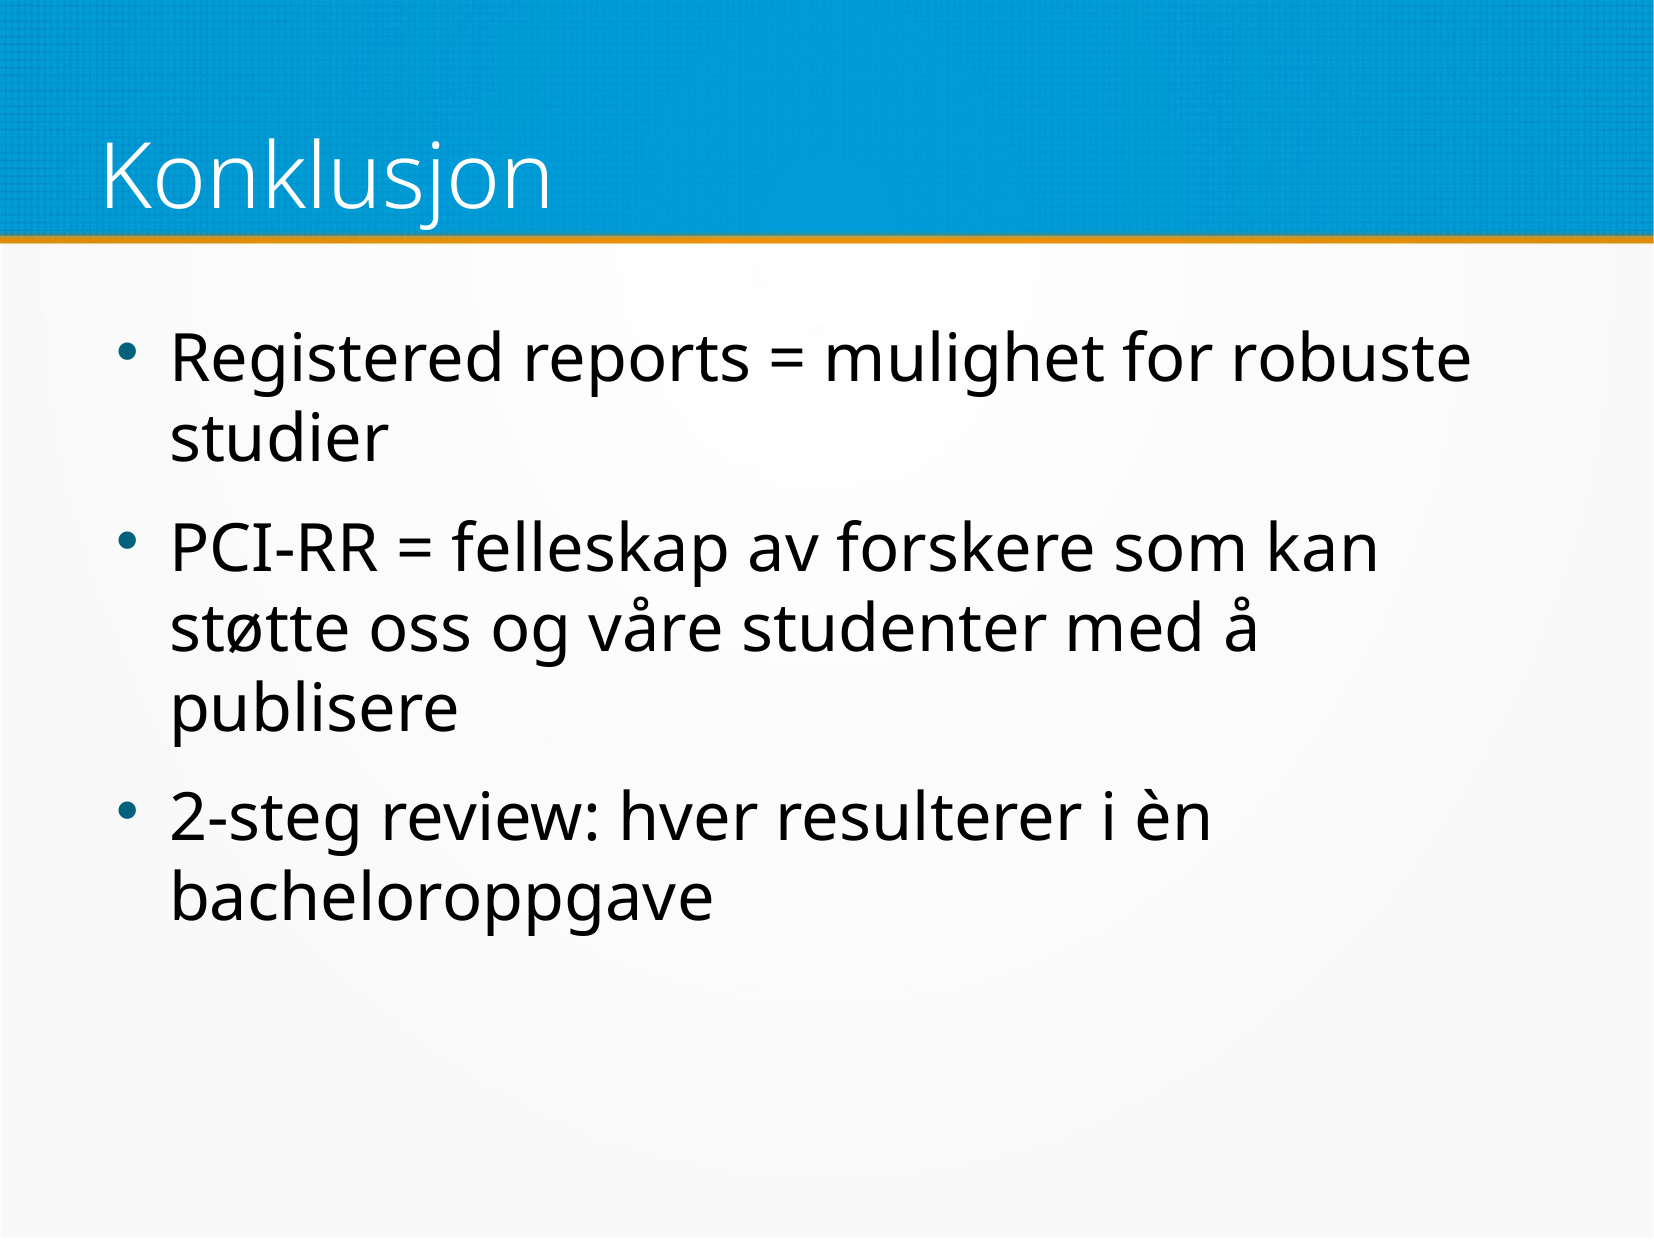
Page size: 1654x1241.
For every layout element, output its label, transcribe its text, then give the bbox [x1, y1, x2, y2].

list Registered reports = mulighet for robuste studier PCI-RR = felleskap av forskere som kan støtte oss og våre studenter med å publisere 2-steg review: hver resulterer i èn bacheloroppgave [98, 315, 1565, 1182]
picture [0, 233, 1654, 1241]
title Konklusjon [98, 19, 1654, 227]
